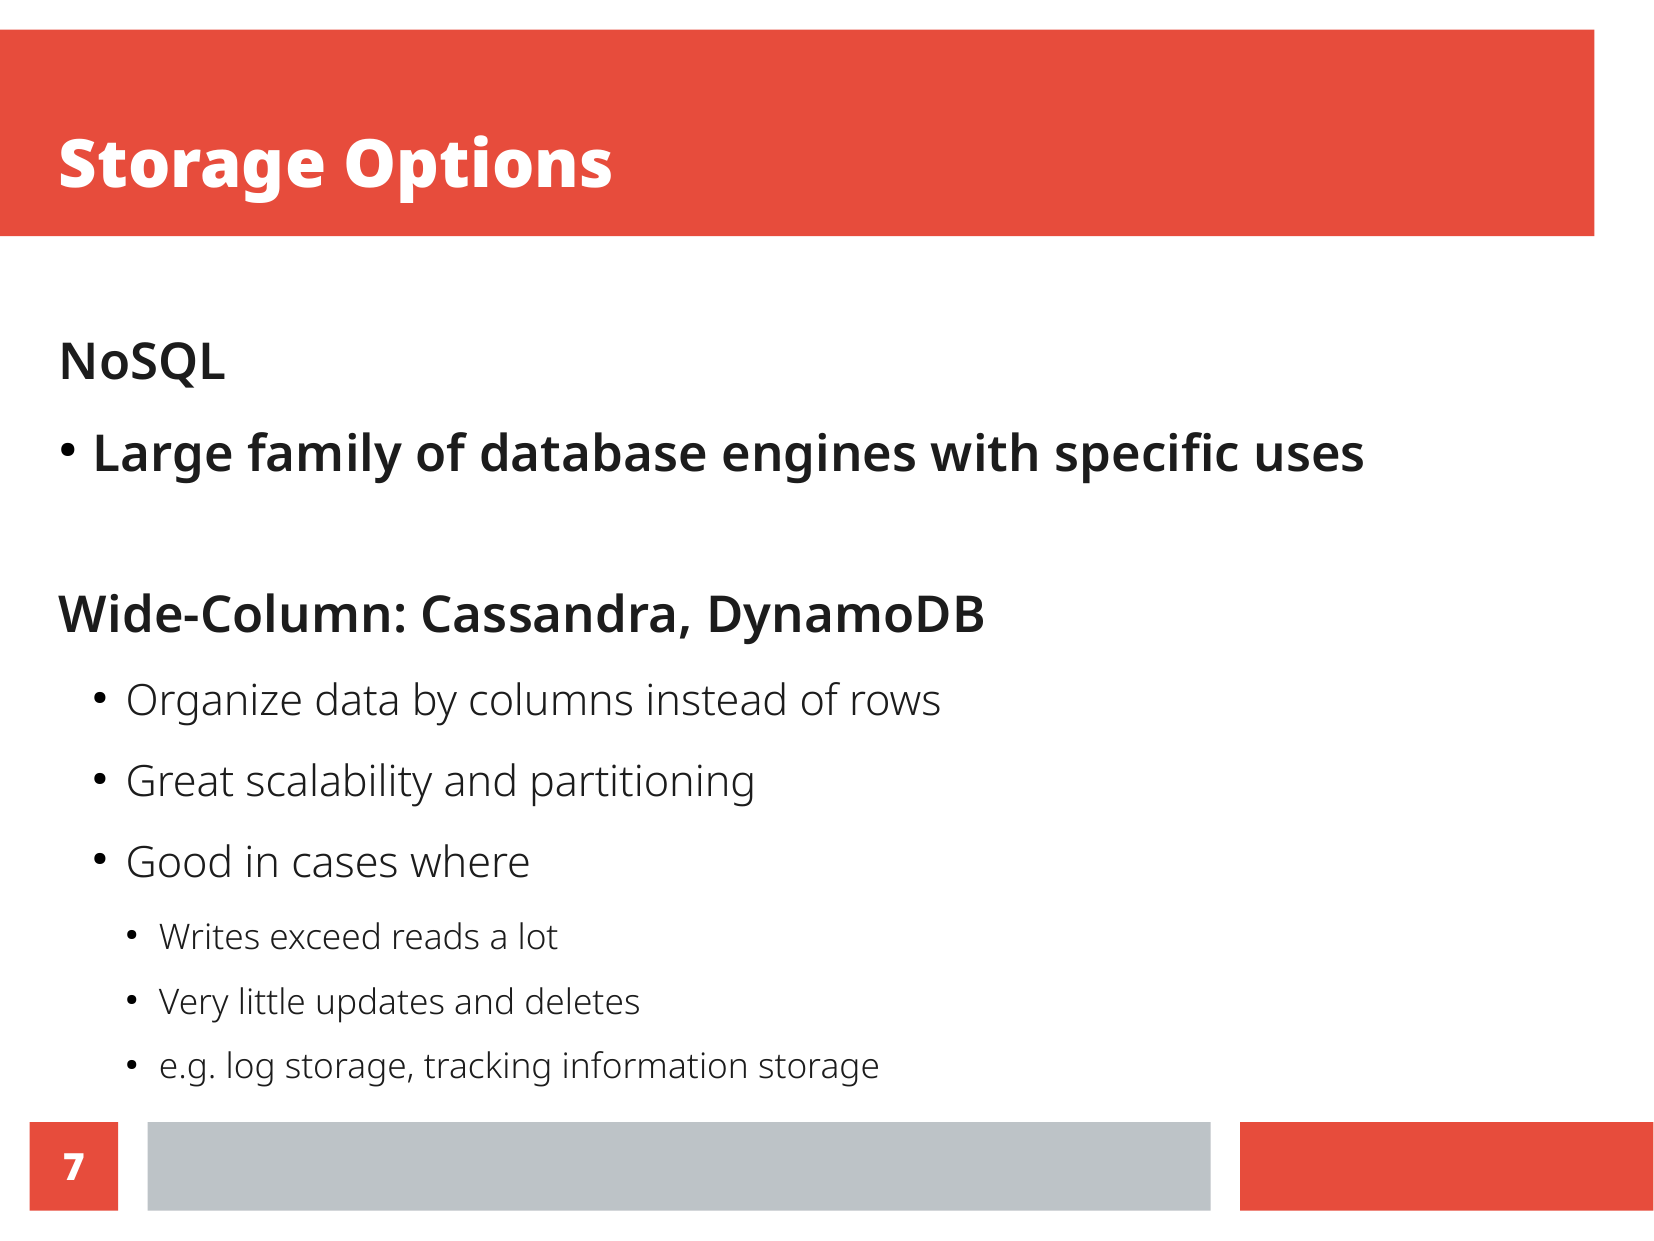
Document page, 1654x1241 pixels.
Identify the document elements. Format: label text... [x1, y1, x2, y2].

list NoSQL Large family of database engines with specific uses Wide-Column: Cassandra, DynamoDB Organize data by columns instead of rows Great scalability and partitioning Good in cases where Writes exceed reads a lot Very little updates and deletes e.g. log storage, tracking information storage [59, 324, 1565, 1093]
title Storage Options [59, 59, 1595, 207]
